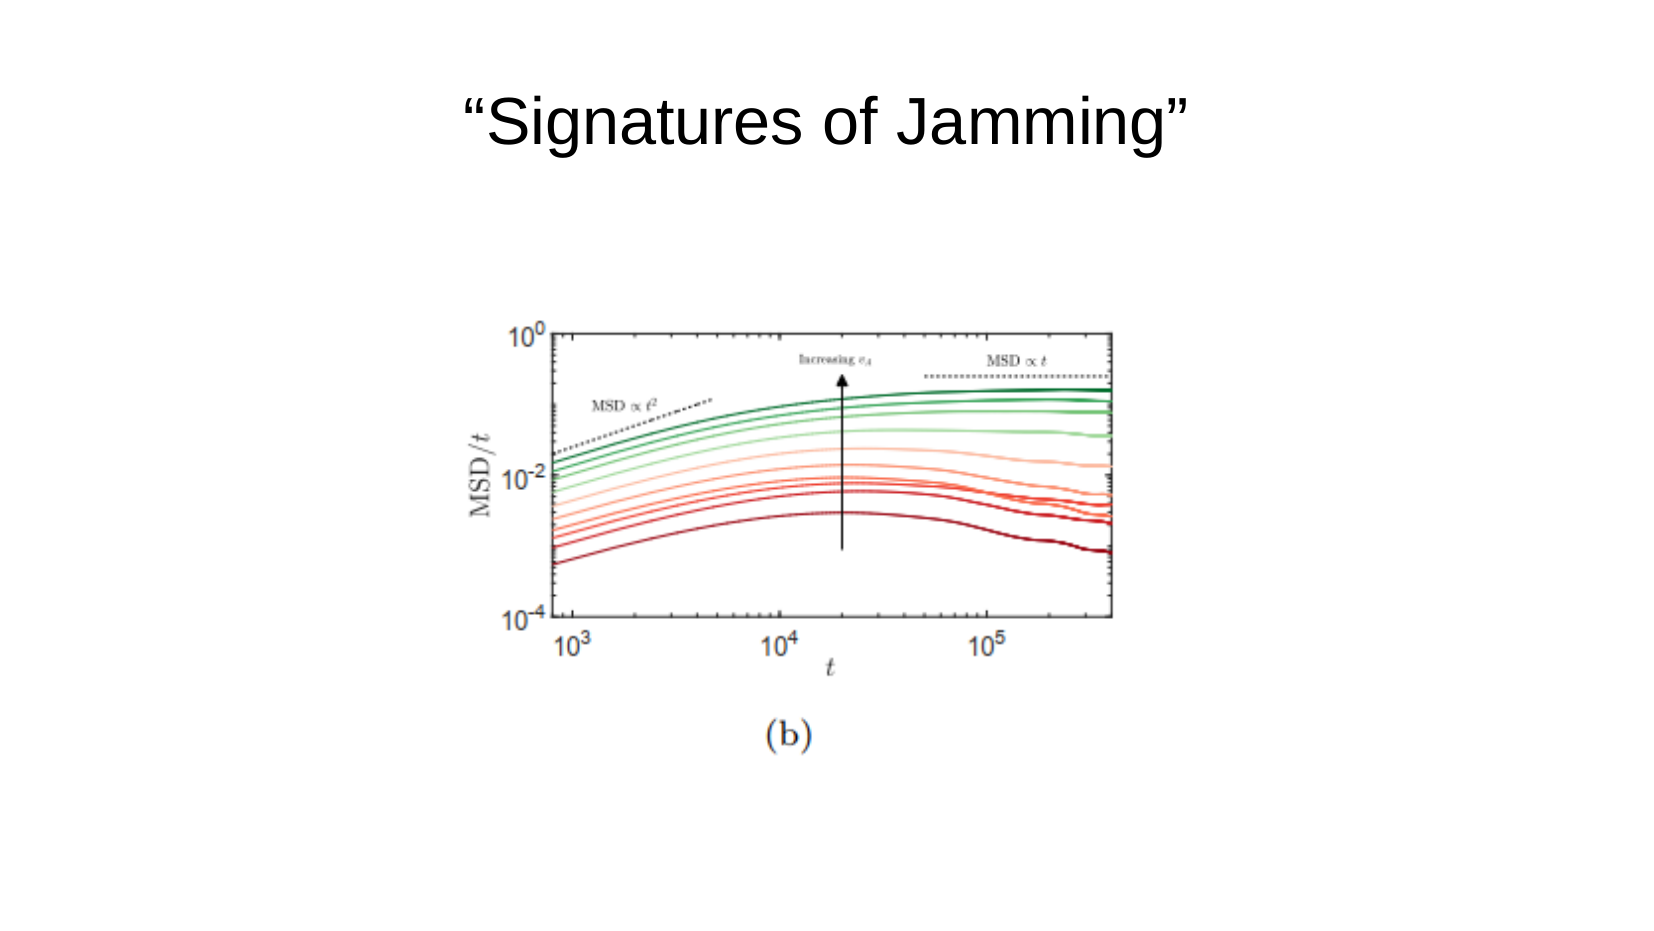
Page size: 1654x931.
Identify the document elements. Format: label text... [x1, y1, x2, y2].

title “Signatures of Jamming” [82, 37, 1571, 207]
picture [383, 256, 1241, 798]
